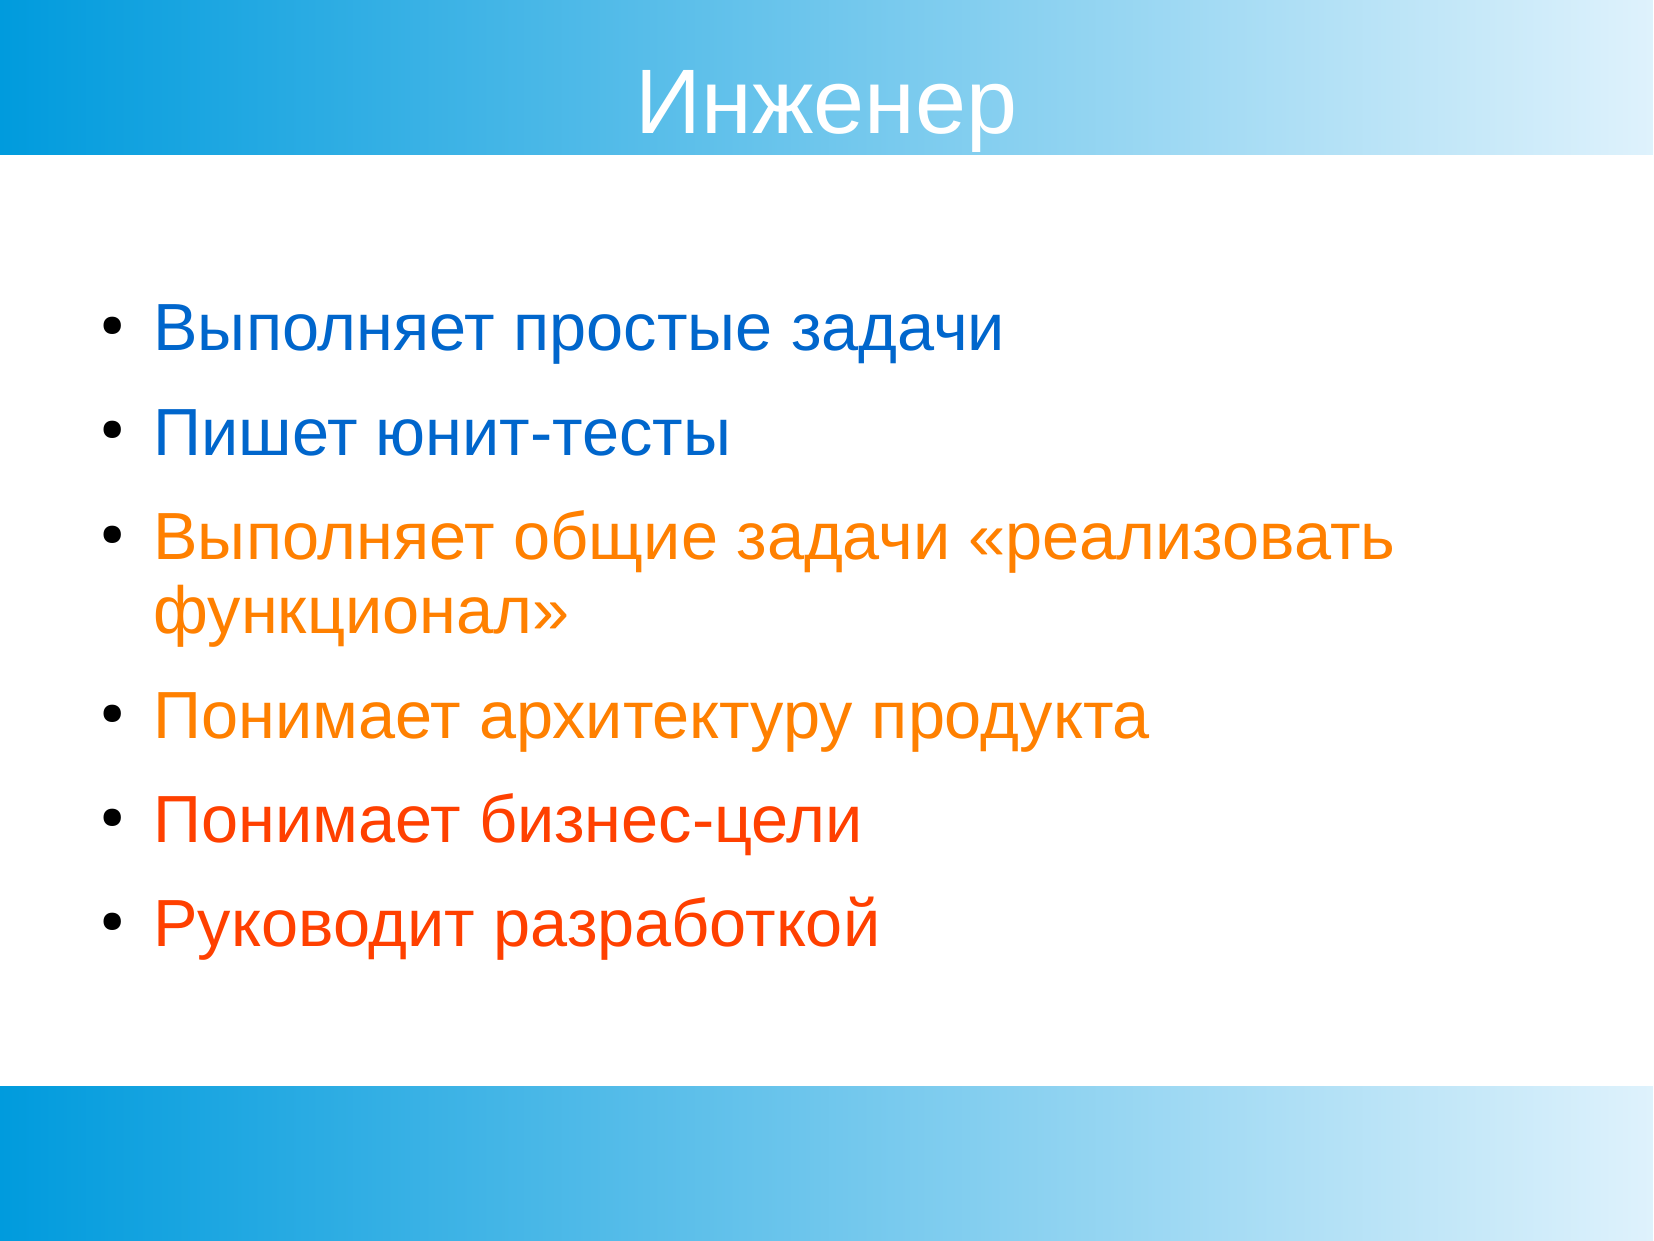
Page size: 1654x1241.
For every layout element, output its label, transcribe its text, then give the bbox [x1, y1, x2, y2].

list Выполняет простые задачи Пишет юнит-тесты Выполняет общие задачи «реализовать функционал» Понимает архитектуру продукта Понимает бизнес-цели Руководит разработкой [82, 290, 1571, 1010]
title Инженер [82, 49, 1571, 155]
